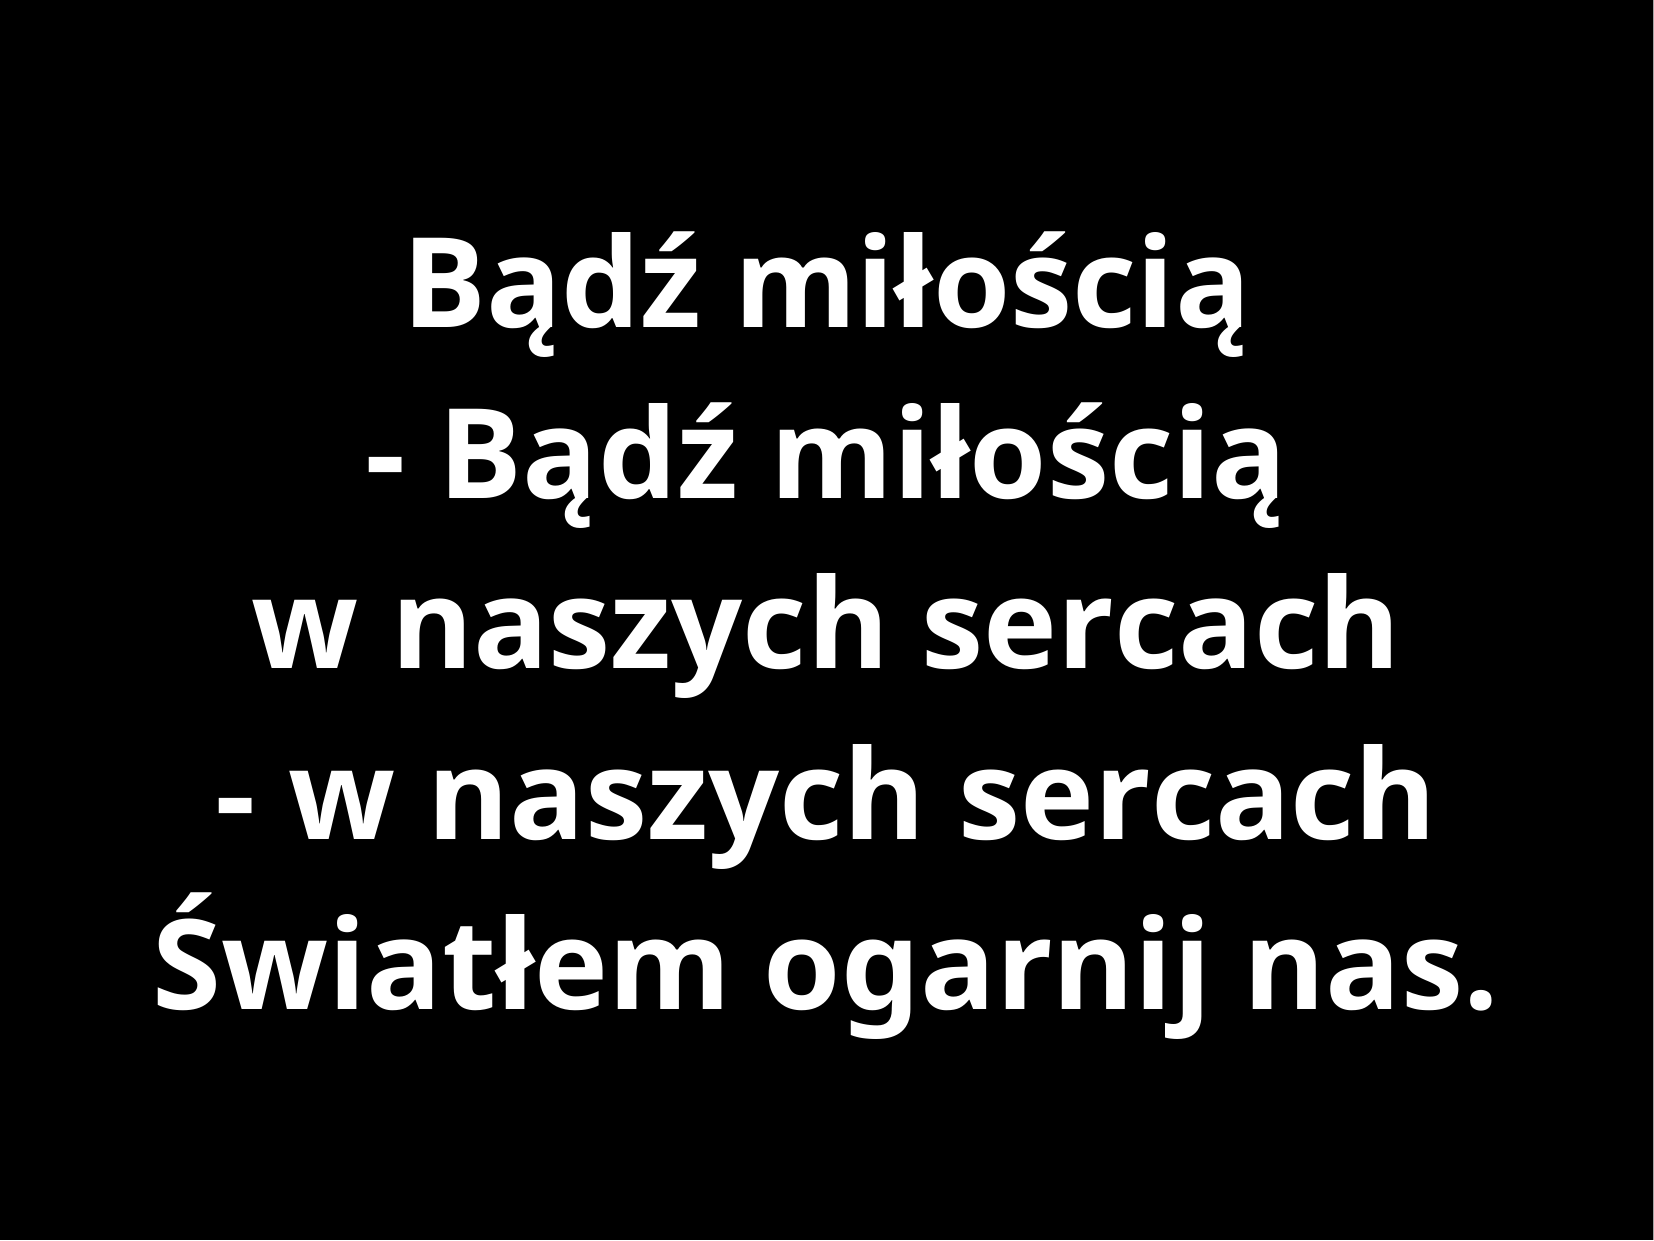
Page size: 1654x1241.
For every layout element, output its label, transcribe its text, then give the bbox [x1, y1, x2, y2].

title Bądź miłością - Bądź miłością w naszych sercach - w naszych sercach Światłem ogarnij nas. [0, 0, 1654, 1241]
